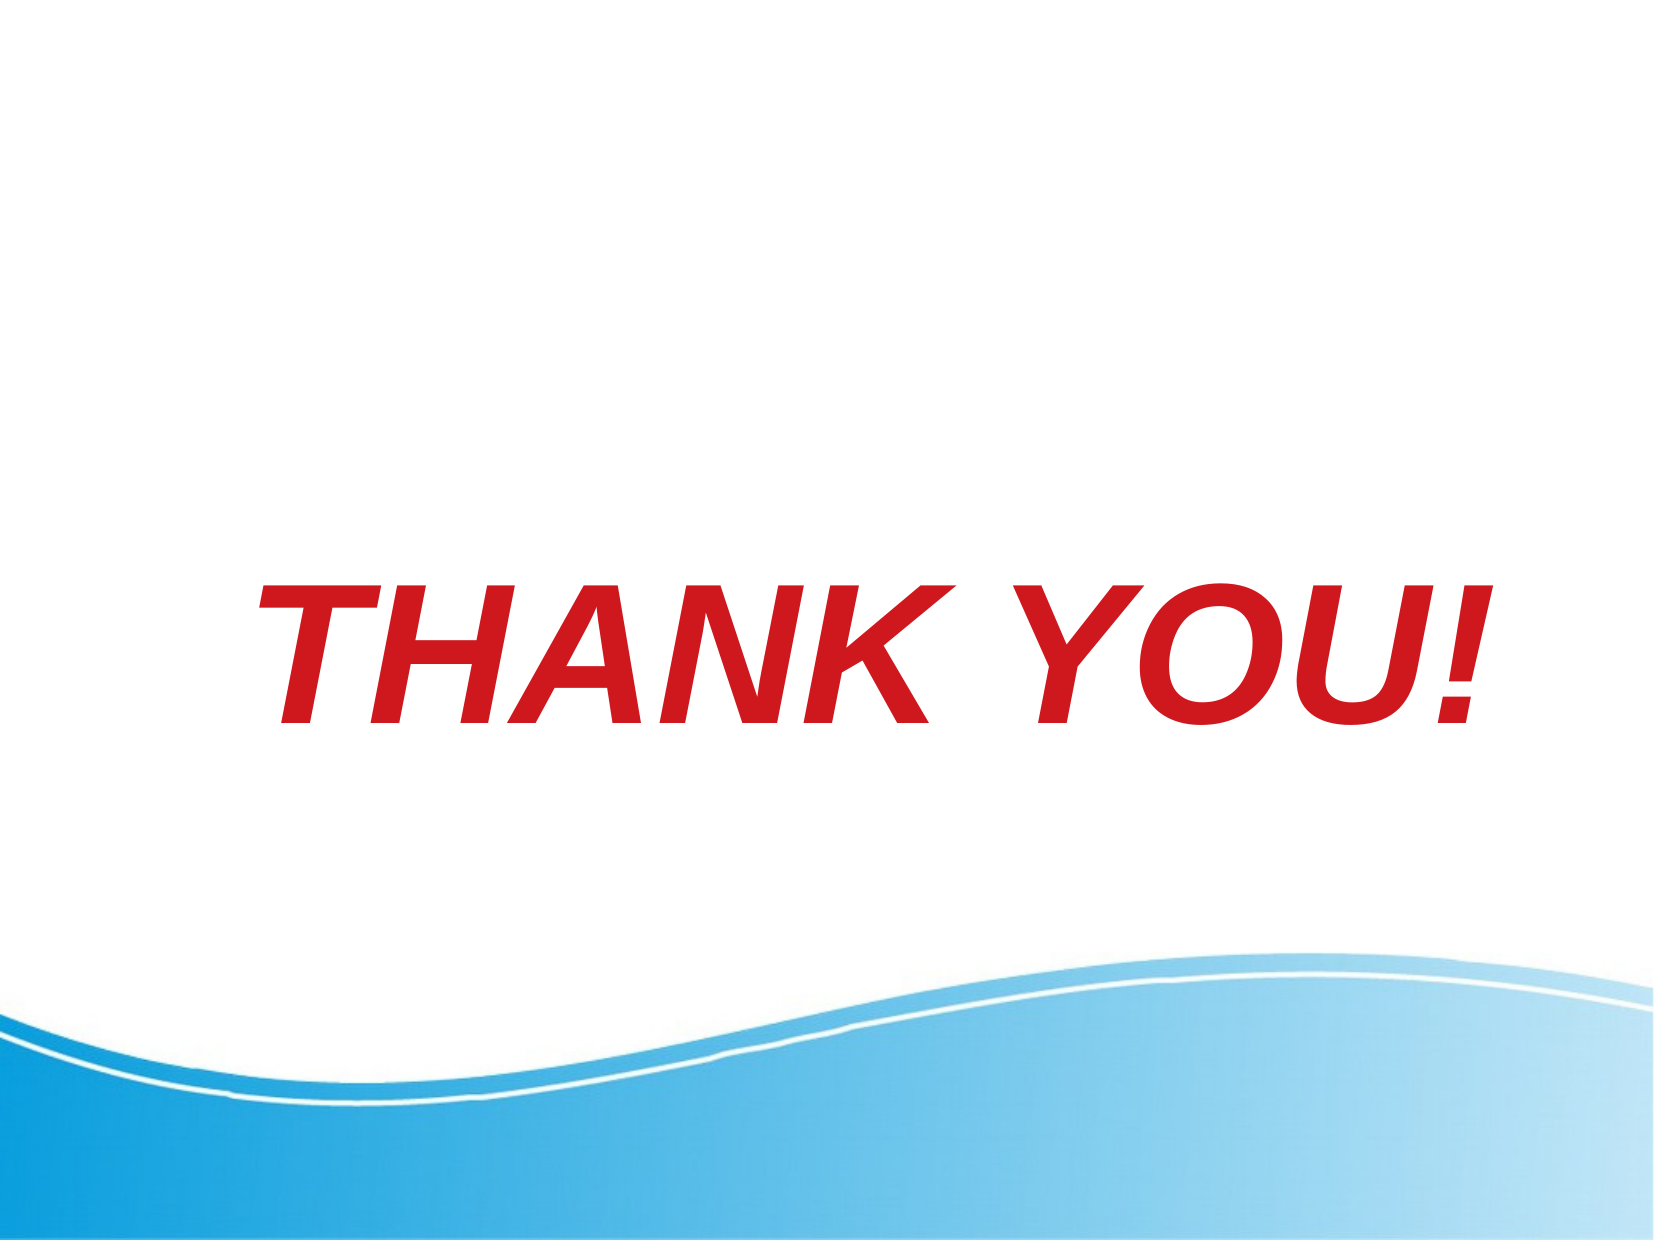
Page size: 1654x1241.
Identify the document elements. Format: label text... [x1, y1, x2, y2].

picture [0, 952, 1654, 1240]
list THANK YOU! [82, 289, 1571, 1010]
